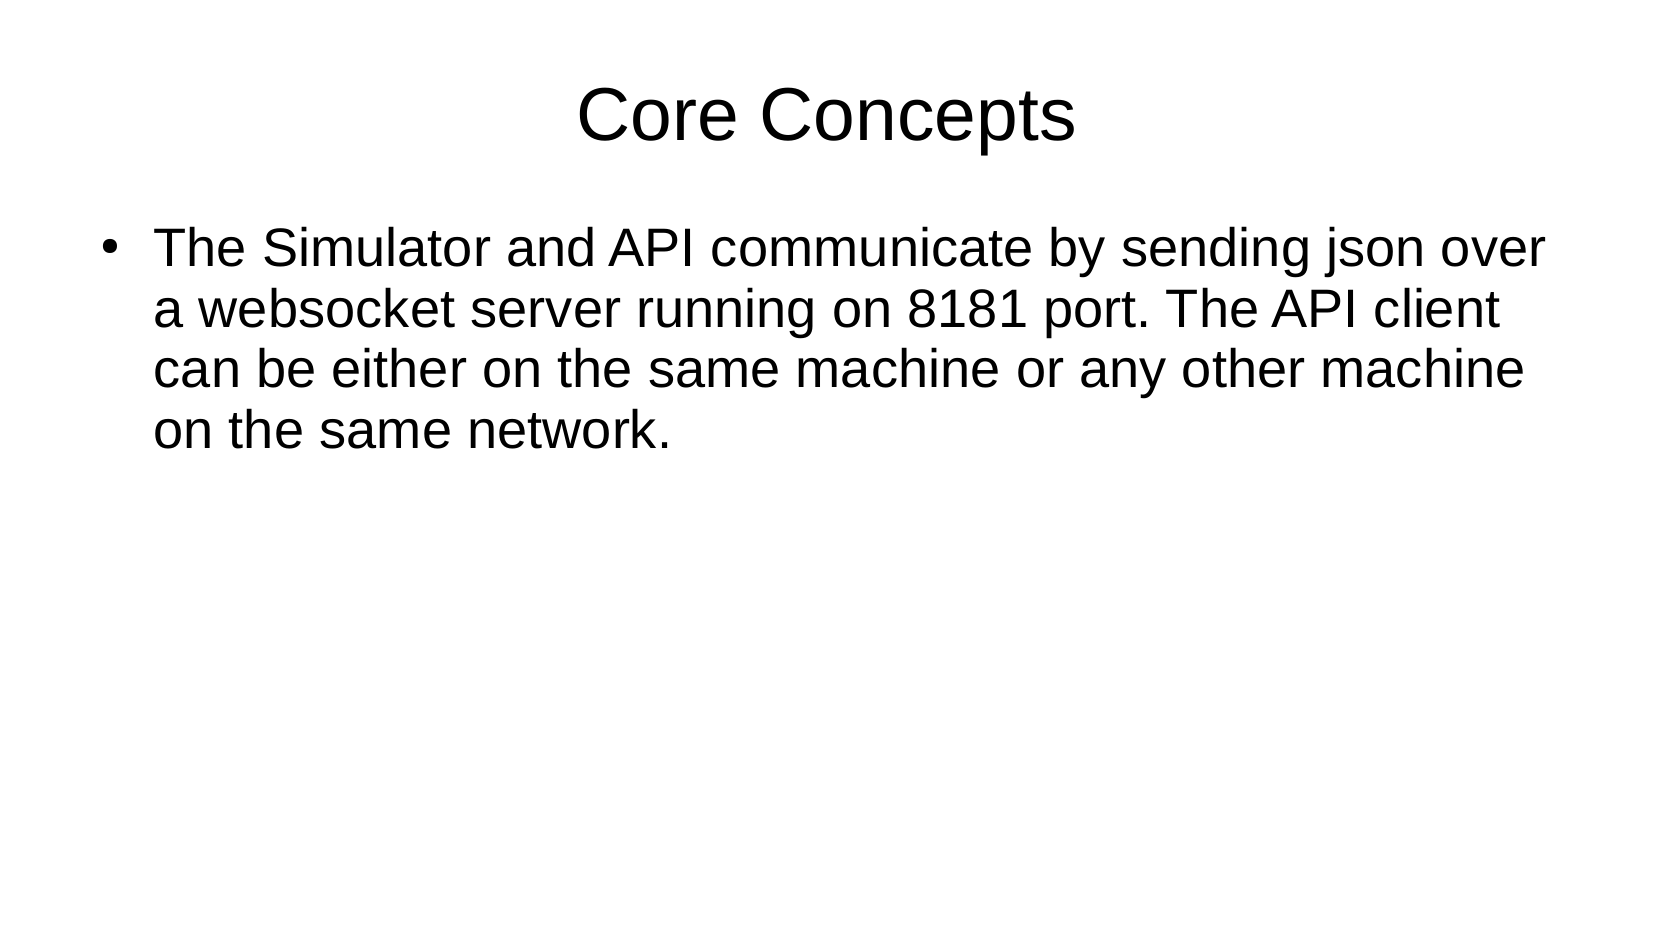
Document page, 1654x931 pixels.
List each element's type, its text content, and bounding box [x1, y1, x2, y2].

list The Simulator and API communicate by sending json over a websocket server running on 8181 port. The API client can be either on the same machine or any other machine on the same network. [82, 217, 1571, 758]
title Core Concepts [82, 37, 1571, 193]
